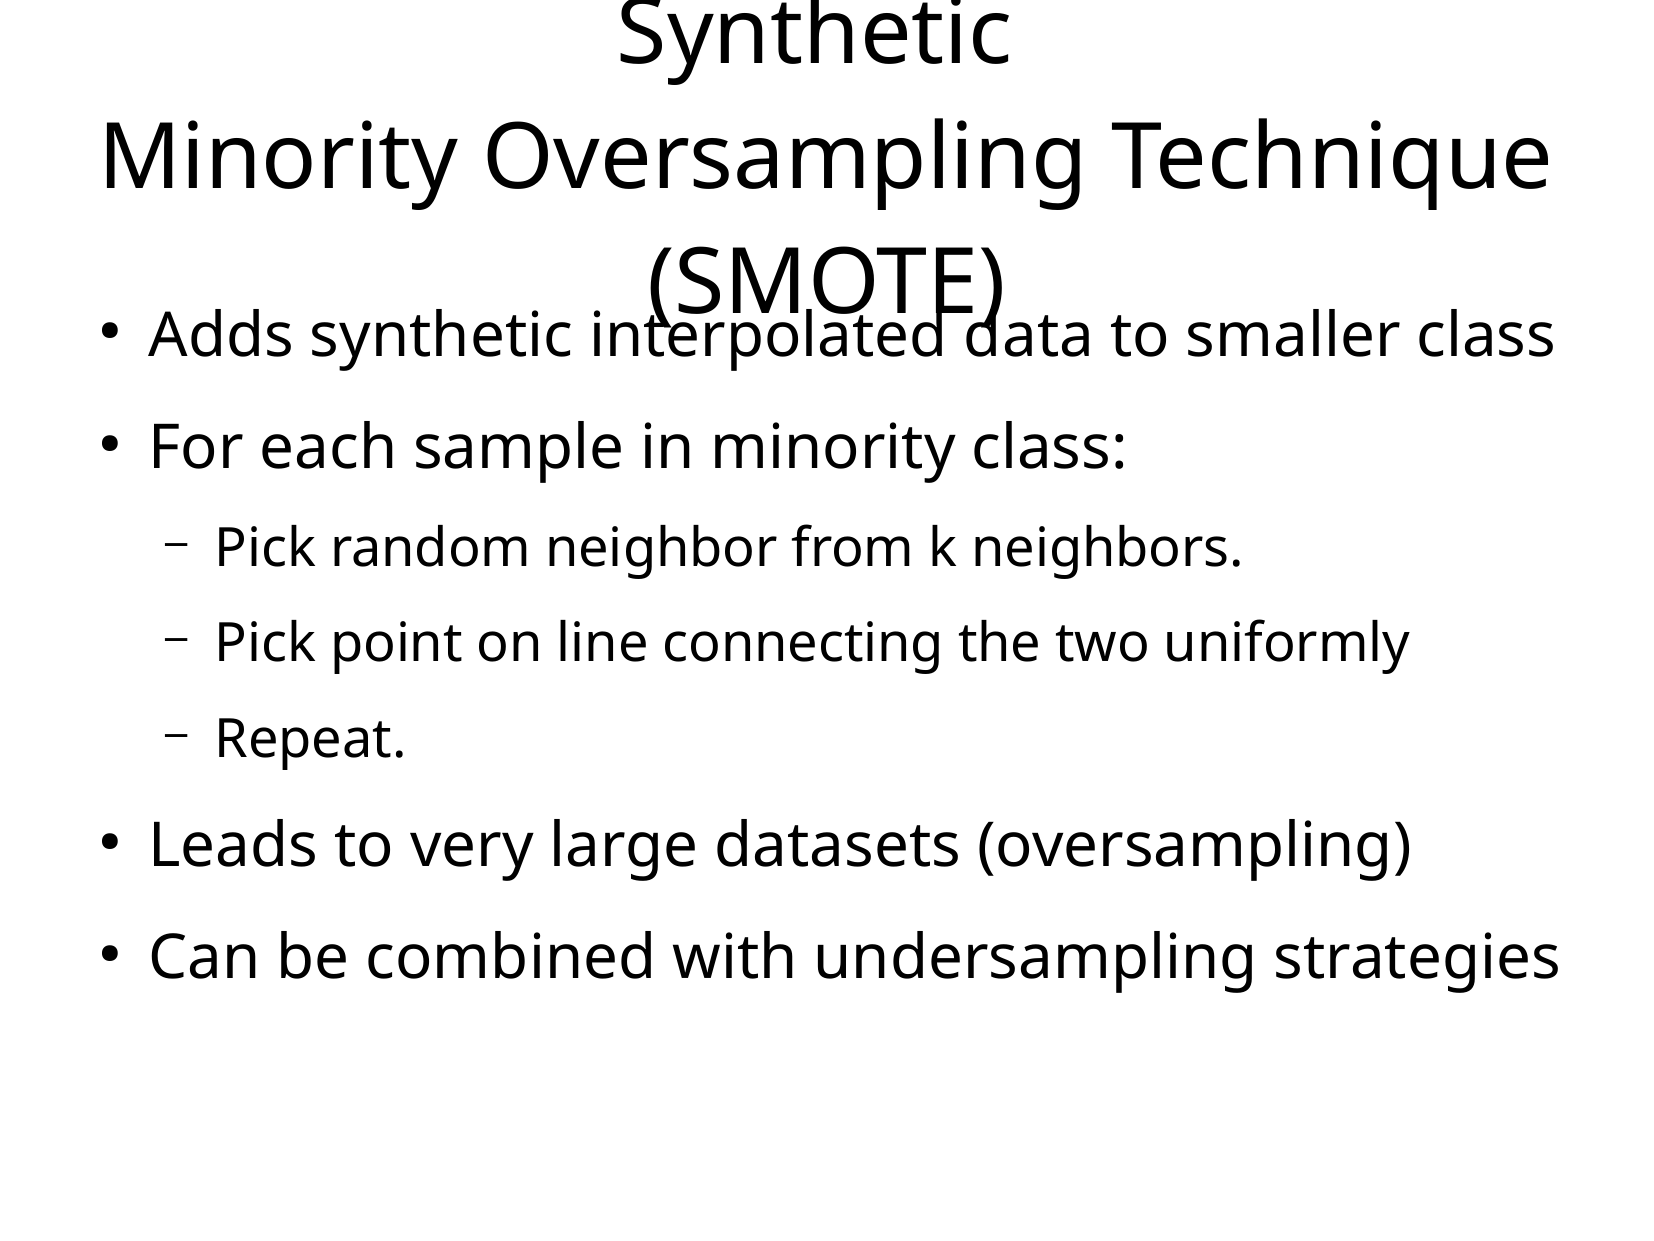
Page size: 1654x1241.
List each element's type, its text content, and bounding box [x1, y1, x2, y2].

title Synthetic Minority Oversampling Technique (SMOTE) [82, 14, 1571, 290]
list Adds synthetic interpolated data to smaller class For each sample in minority class: Pick random neighbor from k neighbors. Pick point on line connecting the two uniformly Repeat. Leads to very large datasets (oversampling) Can be combined with undersampling strategies [82, 290, 1571, 1010]
